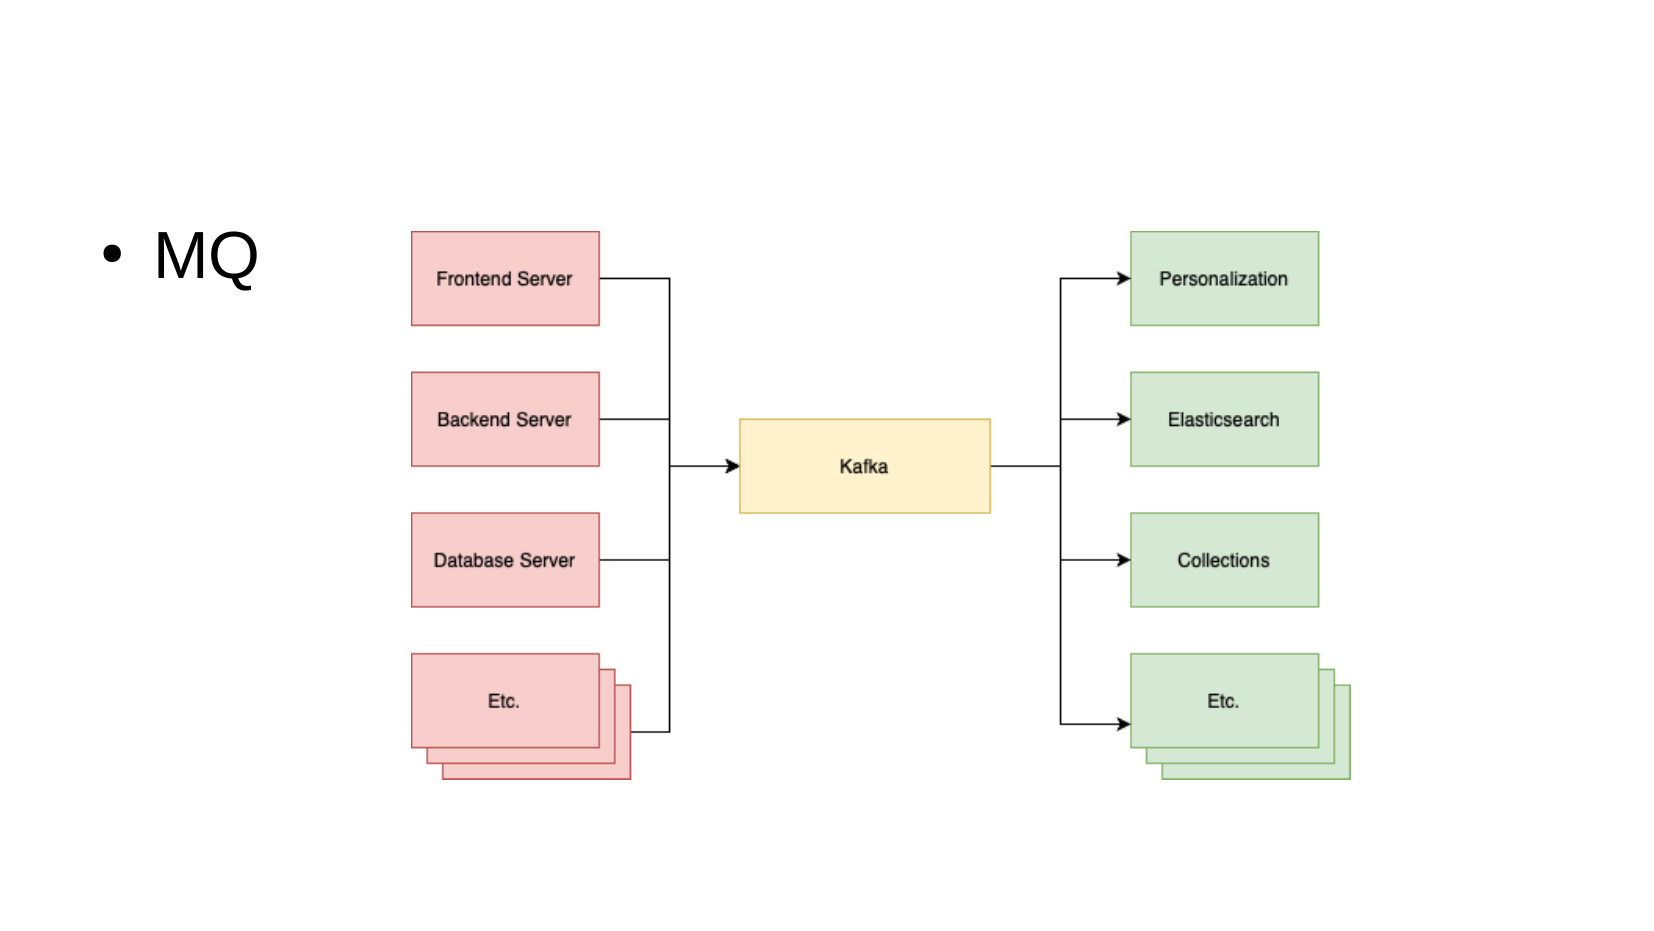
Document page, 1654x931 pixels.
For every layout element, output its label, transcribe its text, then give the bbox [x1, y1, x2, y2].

picture [411, 231, 1351, 781]
list MQ [82, 217, 1571, 758]
